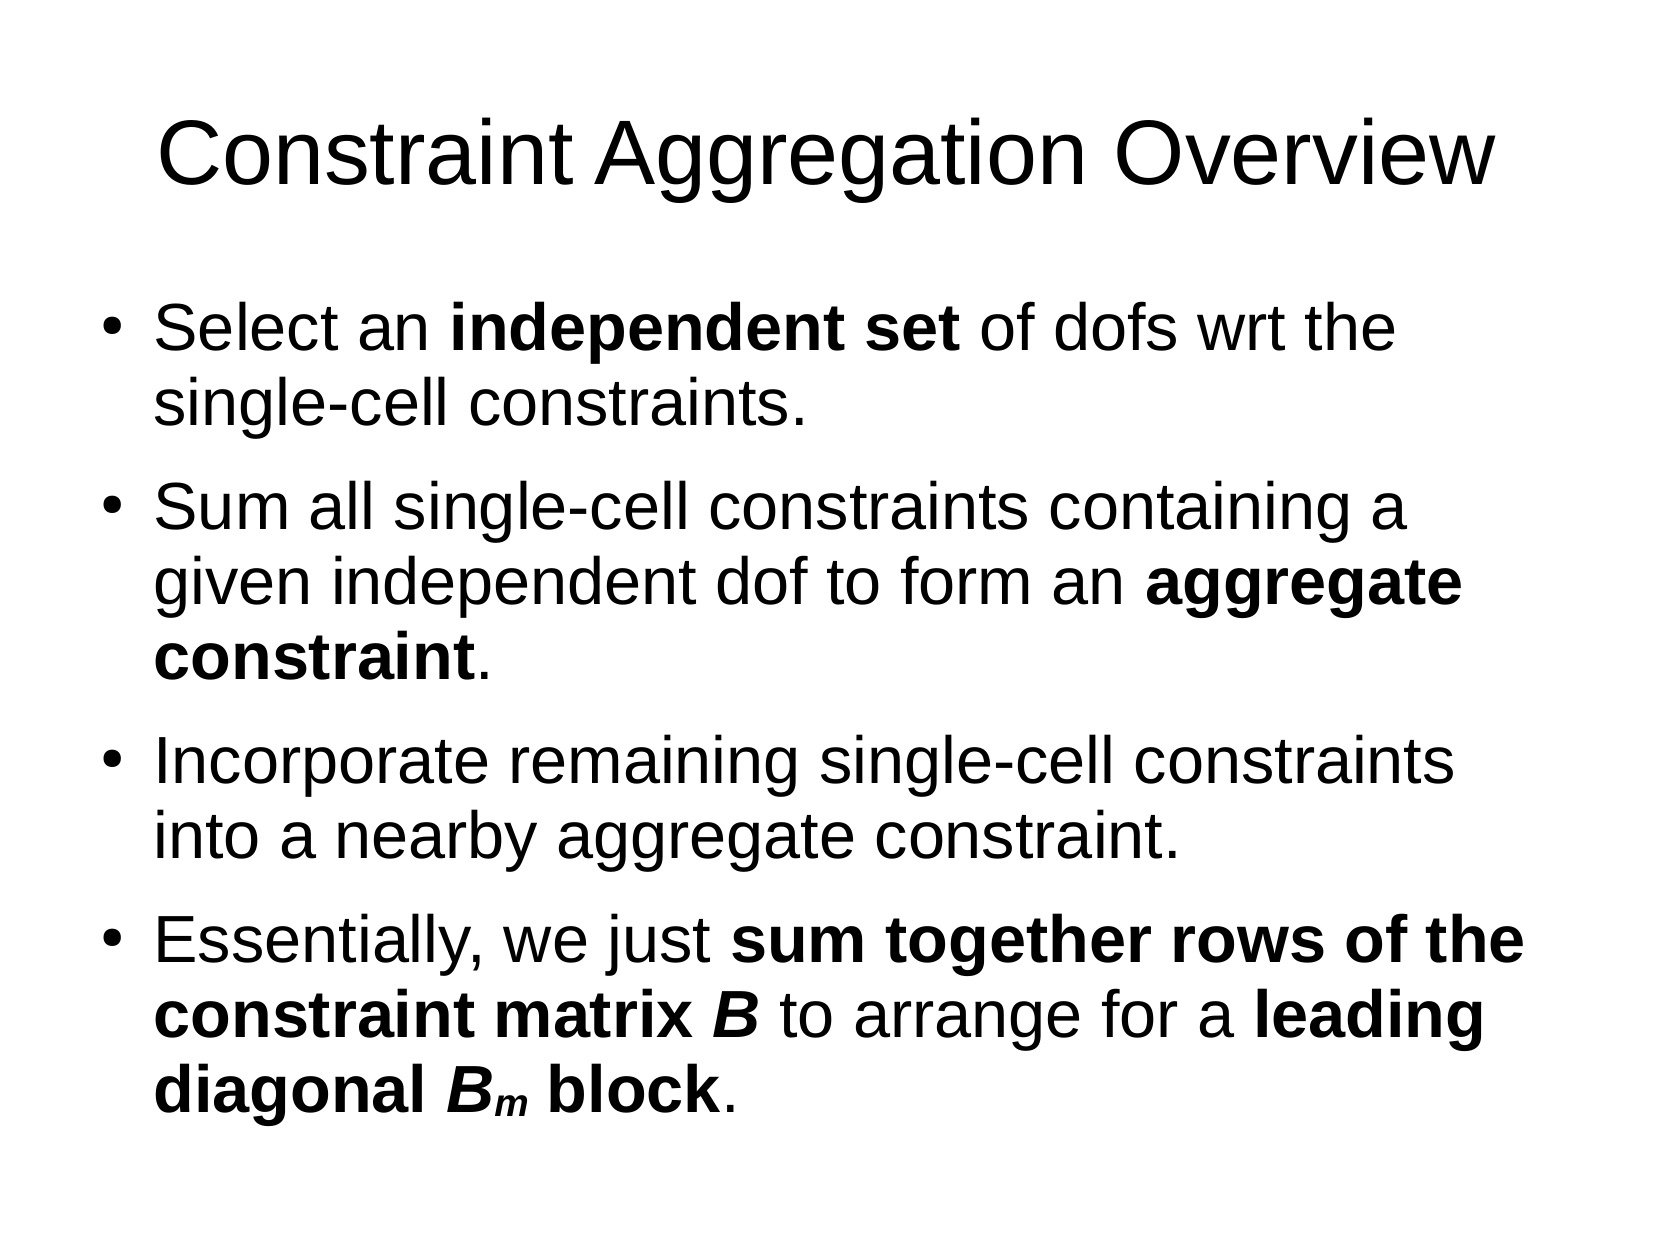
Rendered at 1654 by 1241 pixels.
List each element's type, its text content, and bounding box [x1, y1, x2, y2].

title Constraint Aggregation Overview [82, 49, 1571, 257]
list Select an independent set of dofs wrt the single-cell constraints. Sum all single-cell constraints containing a given independent dof to form an aggregate constraint. Incorporate remaining single-cell constraints into a nearby aggregate constraint. Essentially, we just sum together rows of the constraint matrix B to arrange for a leading diagonal Bm block. [82, 290, 1571, 1149]
